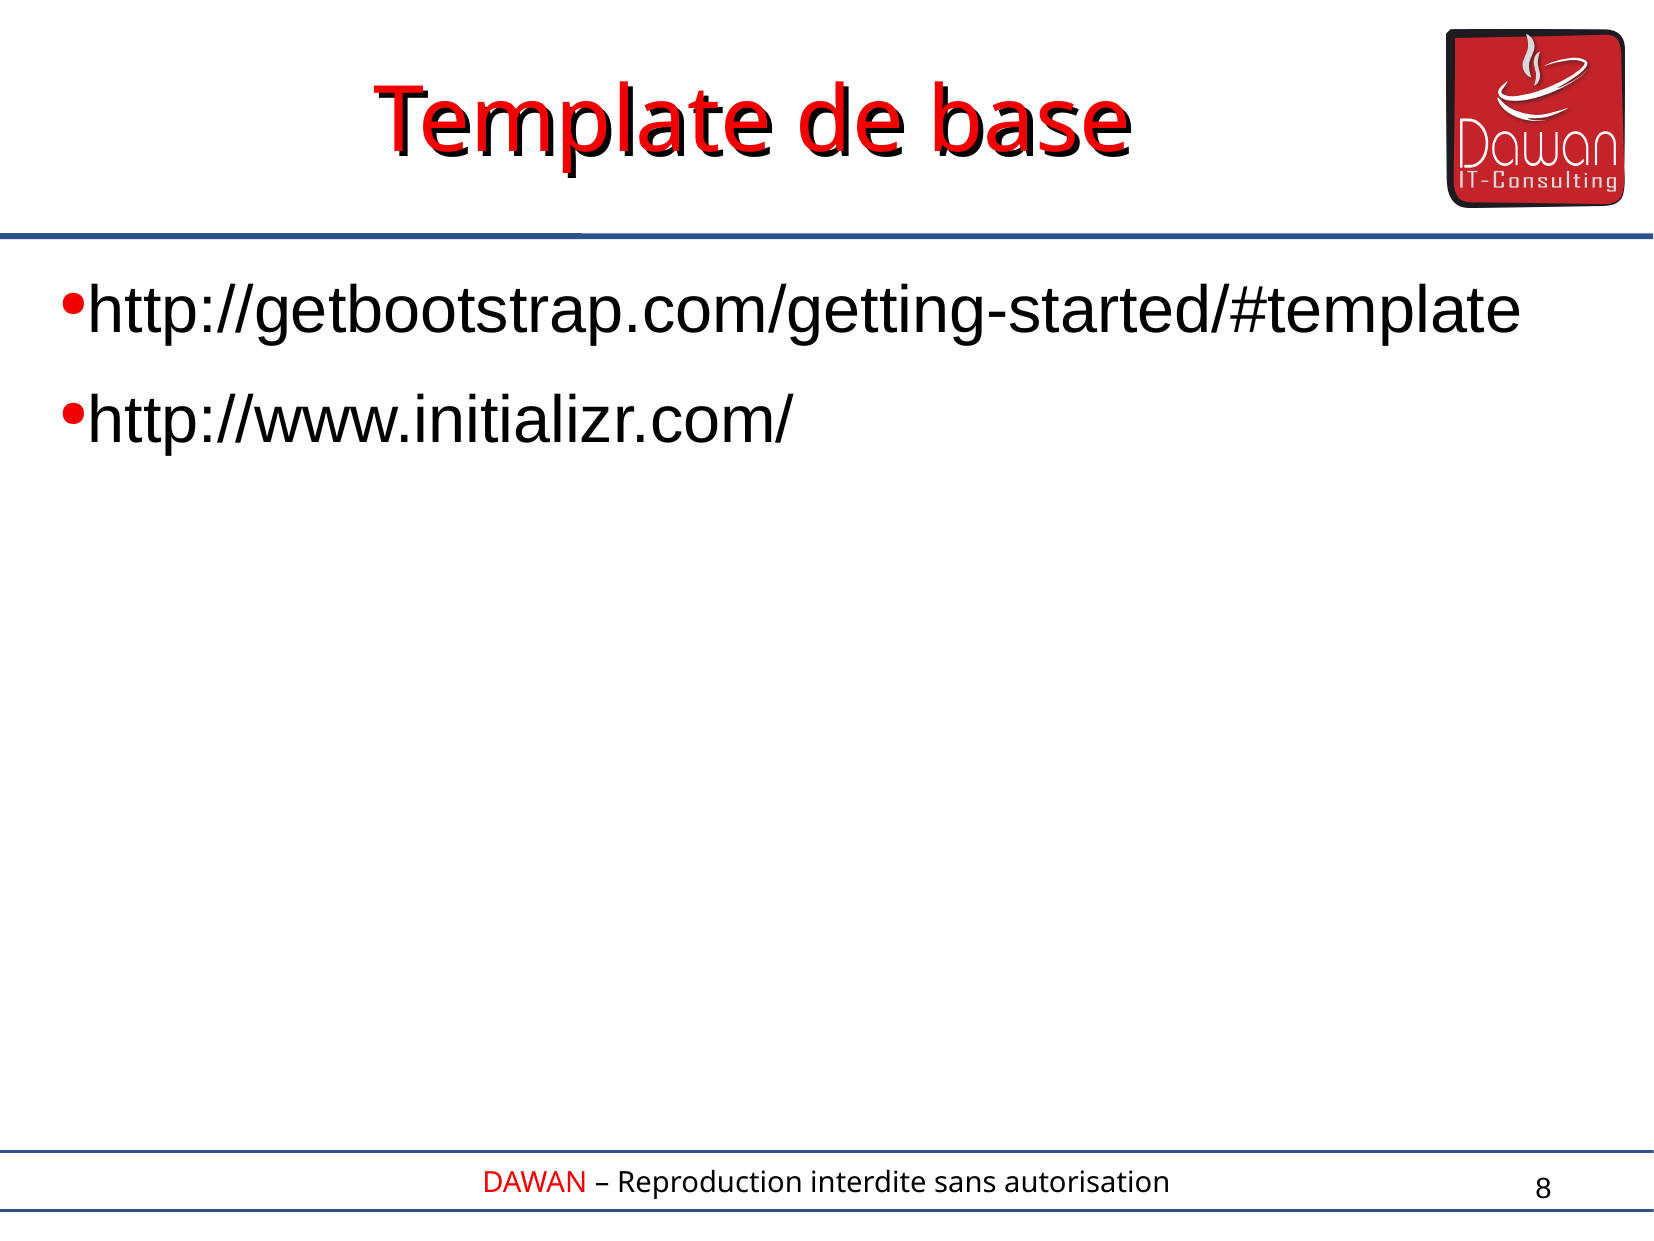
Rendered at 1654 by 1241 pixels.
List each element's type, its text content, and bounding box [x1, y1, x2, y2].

text_box [1535, 1169, 1595, 1234]
list http://getbootstrap.com/getting-started/#template http://www.initializr.com/ [59, 265, 1595, 1094]
title Template de base [59, 24, 1447, 206]
